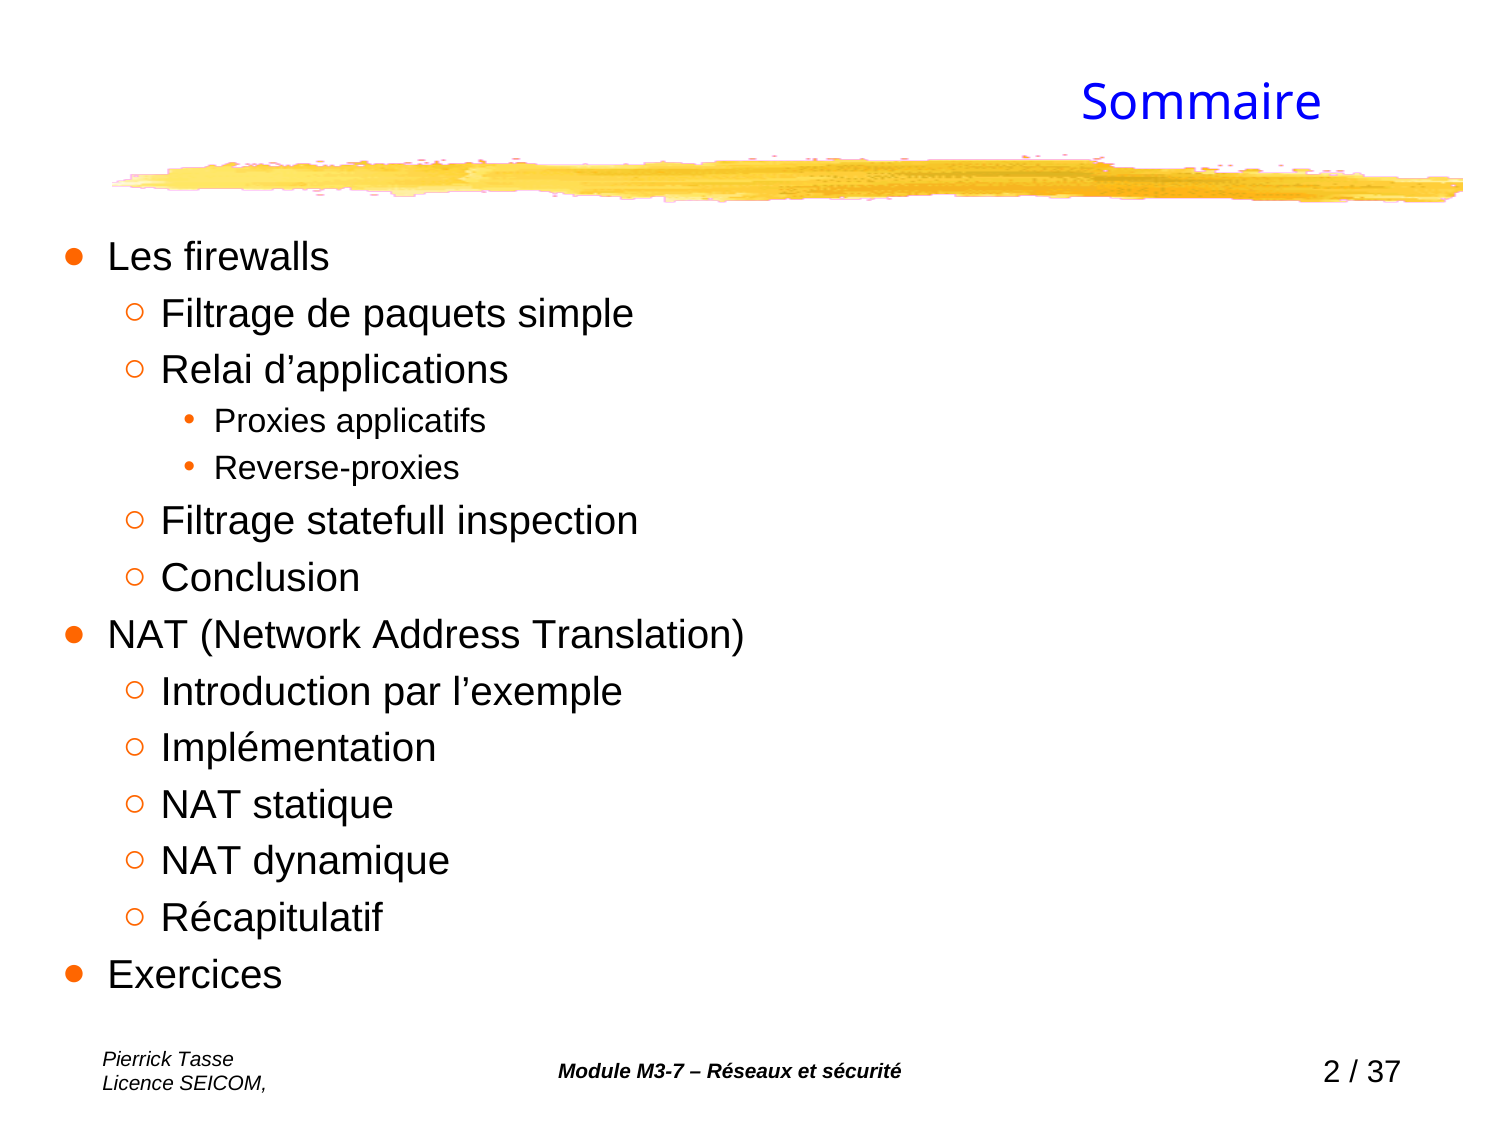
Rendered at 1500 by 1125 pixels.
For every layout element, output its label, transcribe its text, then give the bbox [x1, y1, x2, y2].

picture [112, 149, 1463, 213]
text_box Les firewalls Filtrage de paquets simple Relai d’applications Proxies applicatifs Reverse-proxies Filtrage statefull inspection Conclusion NAT (Network Address Translation) Introduction par l’exemple Implémentation NAT statique NAT dynamique Récapitulatif Exercices [46, 222, 1454, 1008]
title Sommaire [62, 37, 1338, 138]
